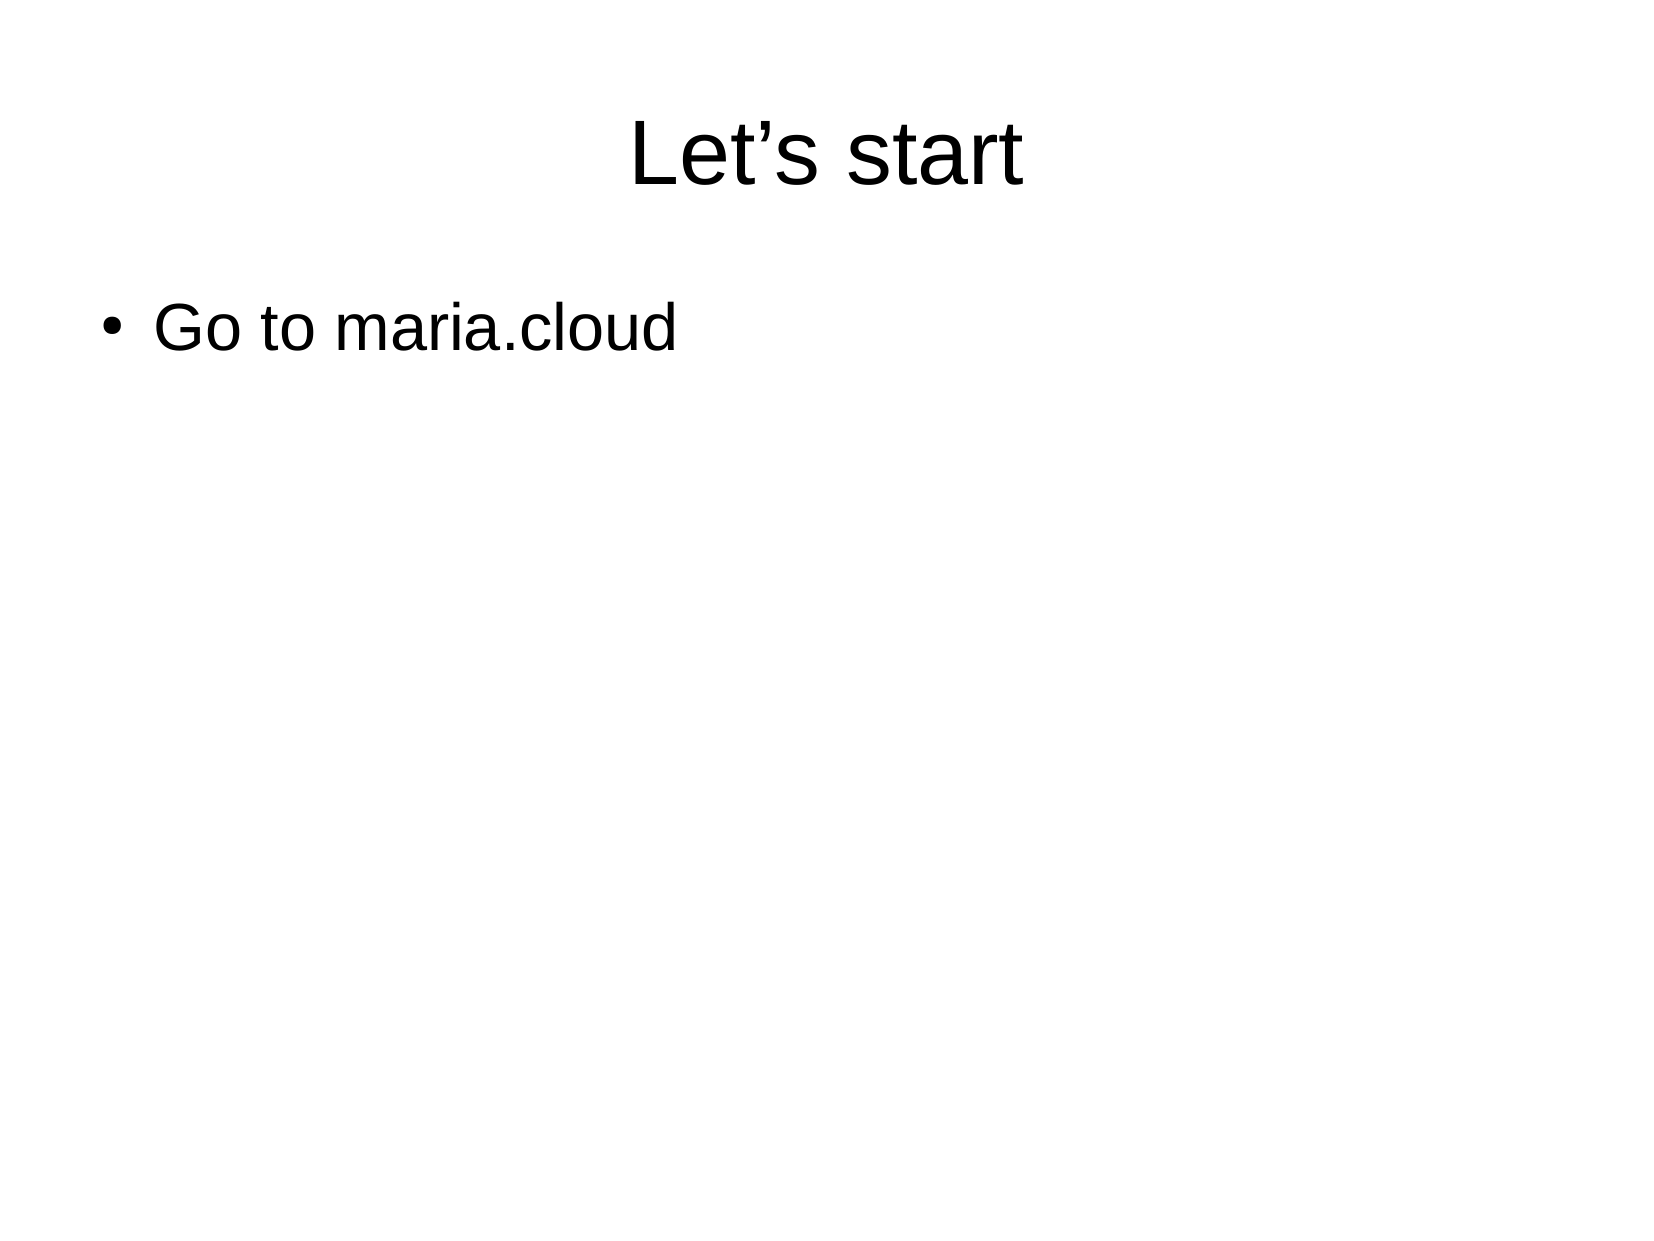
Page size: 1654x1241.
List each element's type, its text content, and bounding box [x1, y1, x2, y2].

title Let’s start [82, 49, 1571, 257]
list Go to maria.cloud [82, 290, 1571, 1010]
